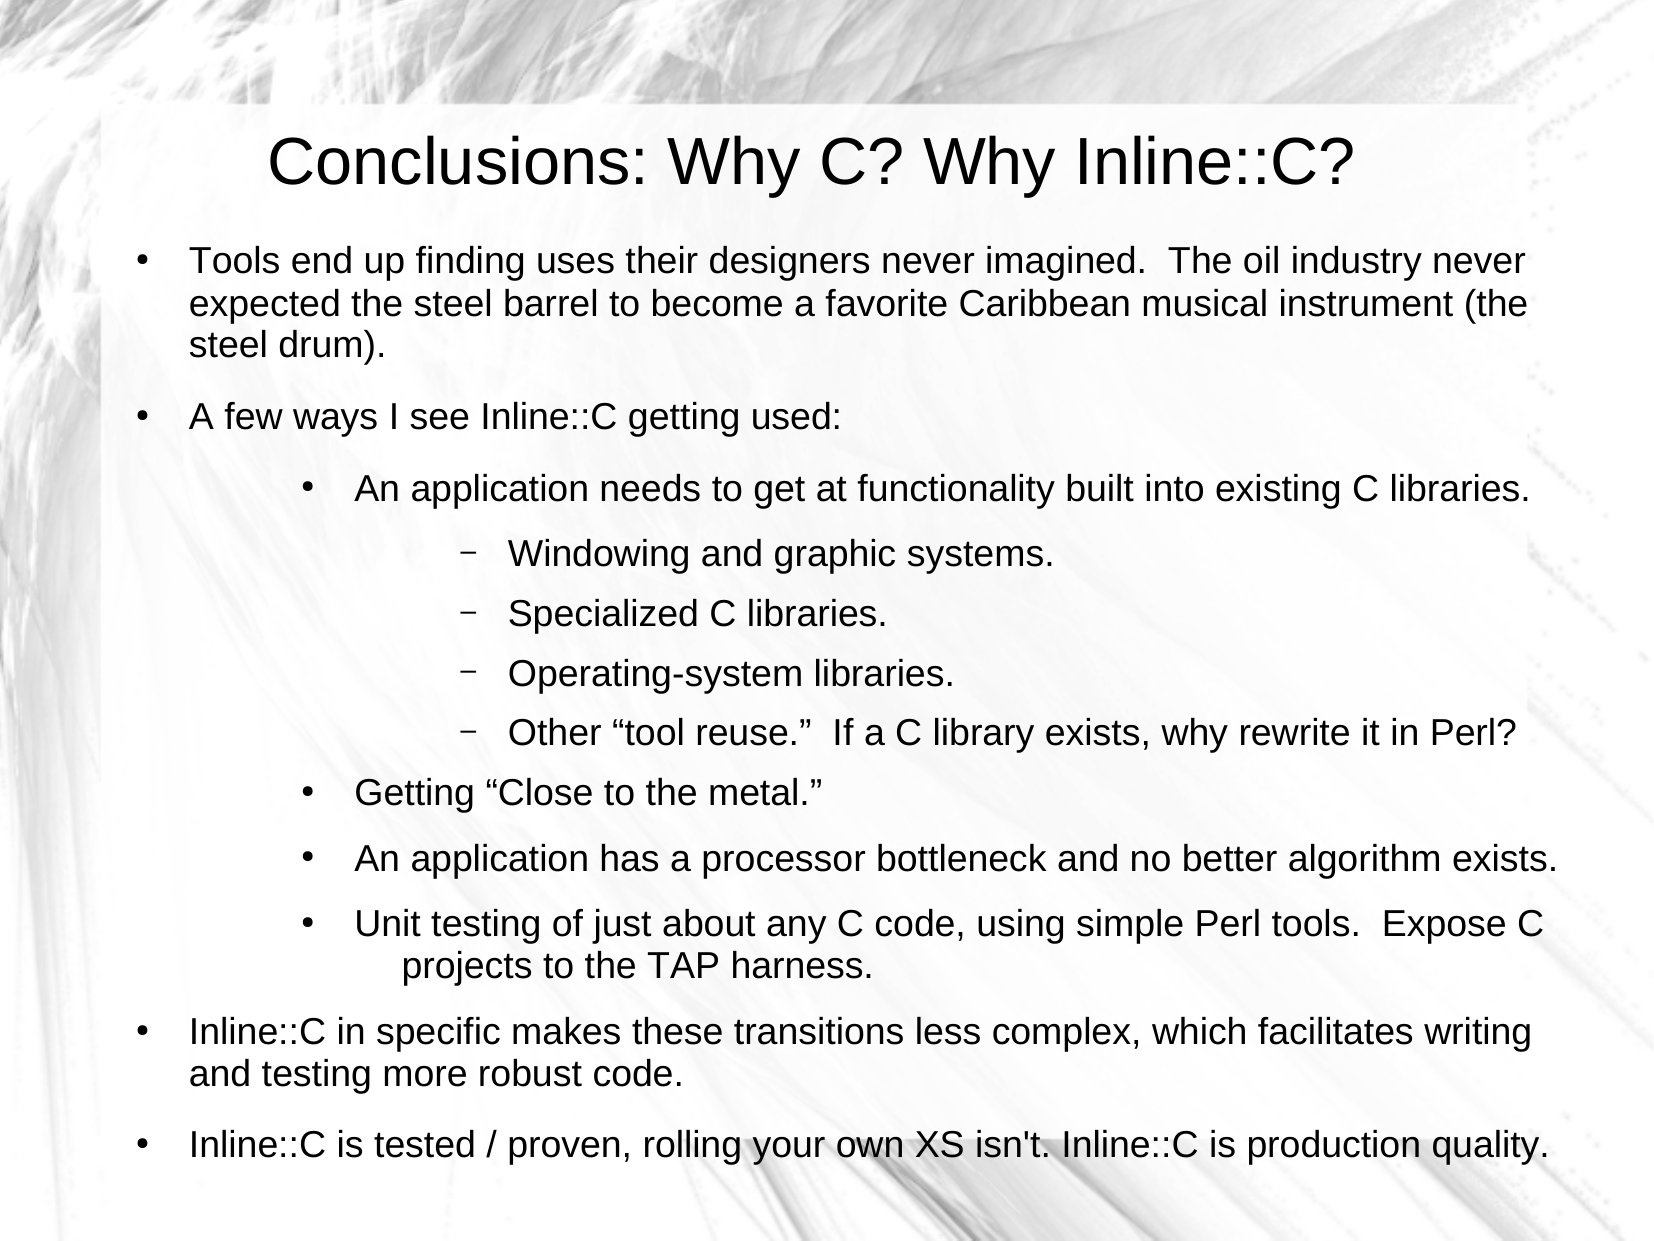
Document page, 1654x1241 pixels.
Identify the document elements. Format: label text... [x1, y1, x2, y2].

list Tools end up finding uses their designers never imagined. The oil industry never expected the steel barrel to become a favorite Caribbean musical instrument (the steel drum). A few ways I see Inline::C getting used: An application needs to get at functionality built into existing C libraries. Windowing and graphic systems. Specialized C libraries. Operating-system libraries. Other “tool reuse.” If a C library exists, why rewrite it in Perl? Getting “Close to the metal.” An application has a processor bottleneck and no better algorithm exists. Unit testing of just about any C code, using simple Perl tools. Expose C projects to the TAP harness. Inline::C in specific makes these transitions less complex, which facilitates writing and testing more robust code. Inline::C is tested / proven, rolling your own XS isn't. Inline::C is production quality. [118, 240, 1571, 1167]
picture [0, 0, 1654, 1241]
title Conclusions: Why C? Why Inline::C? [118, 112, 1506, 211]
